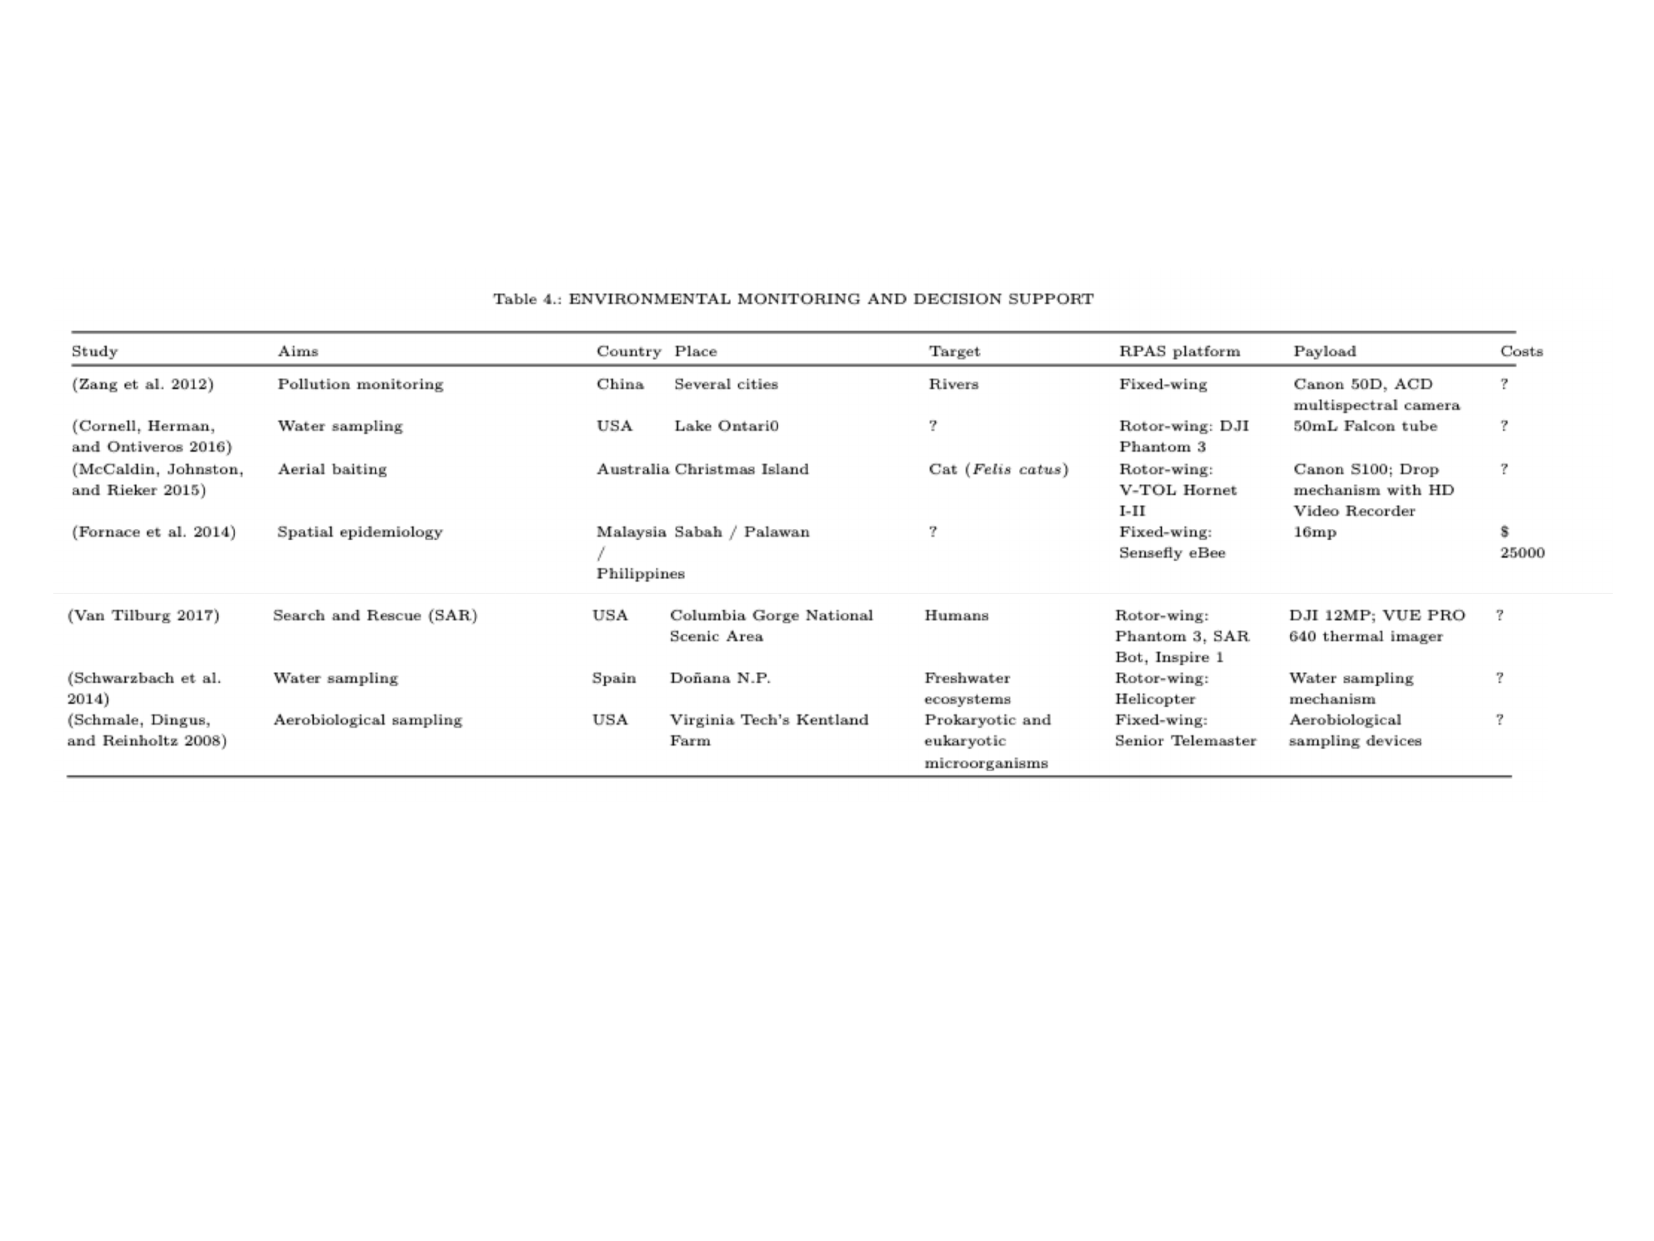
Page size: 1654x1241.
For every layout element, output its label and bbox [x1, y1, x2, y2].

picture [53, 268, 1613, 802]
